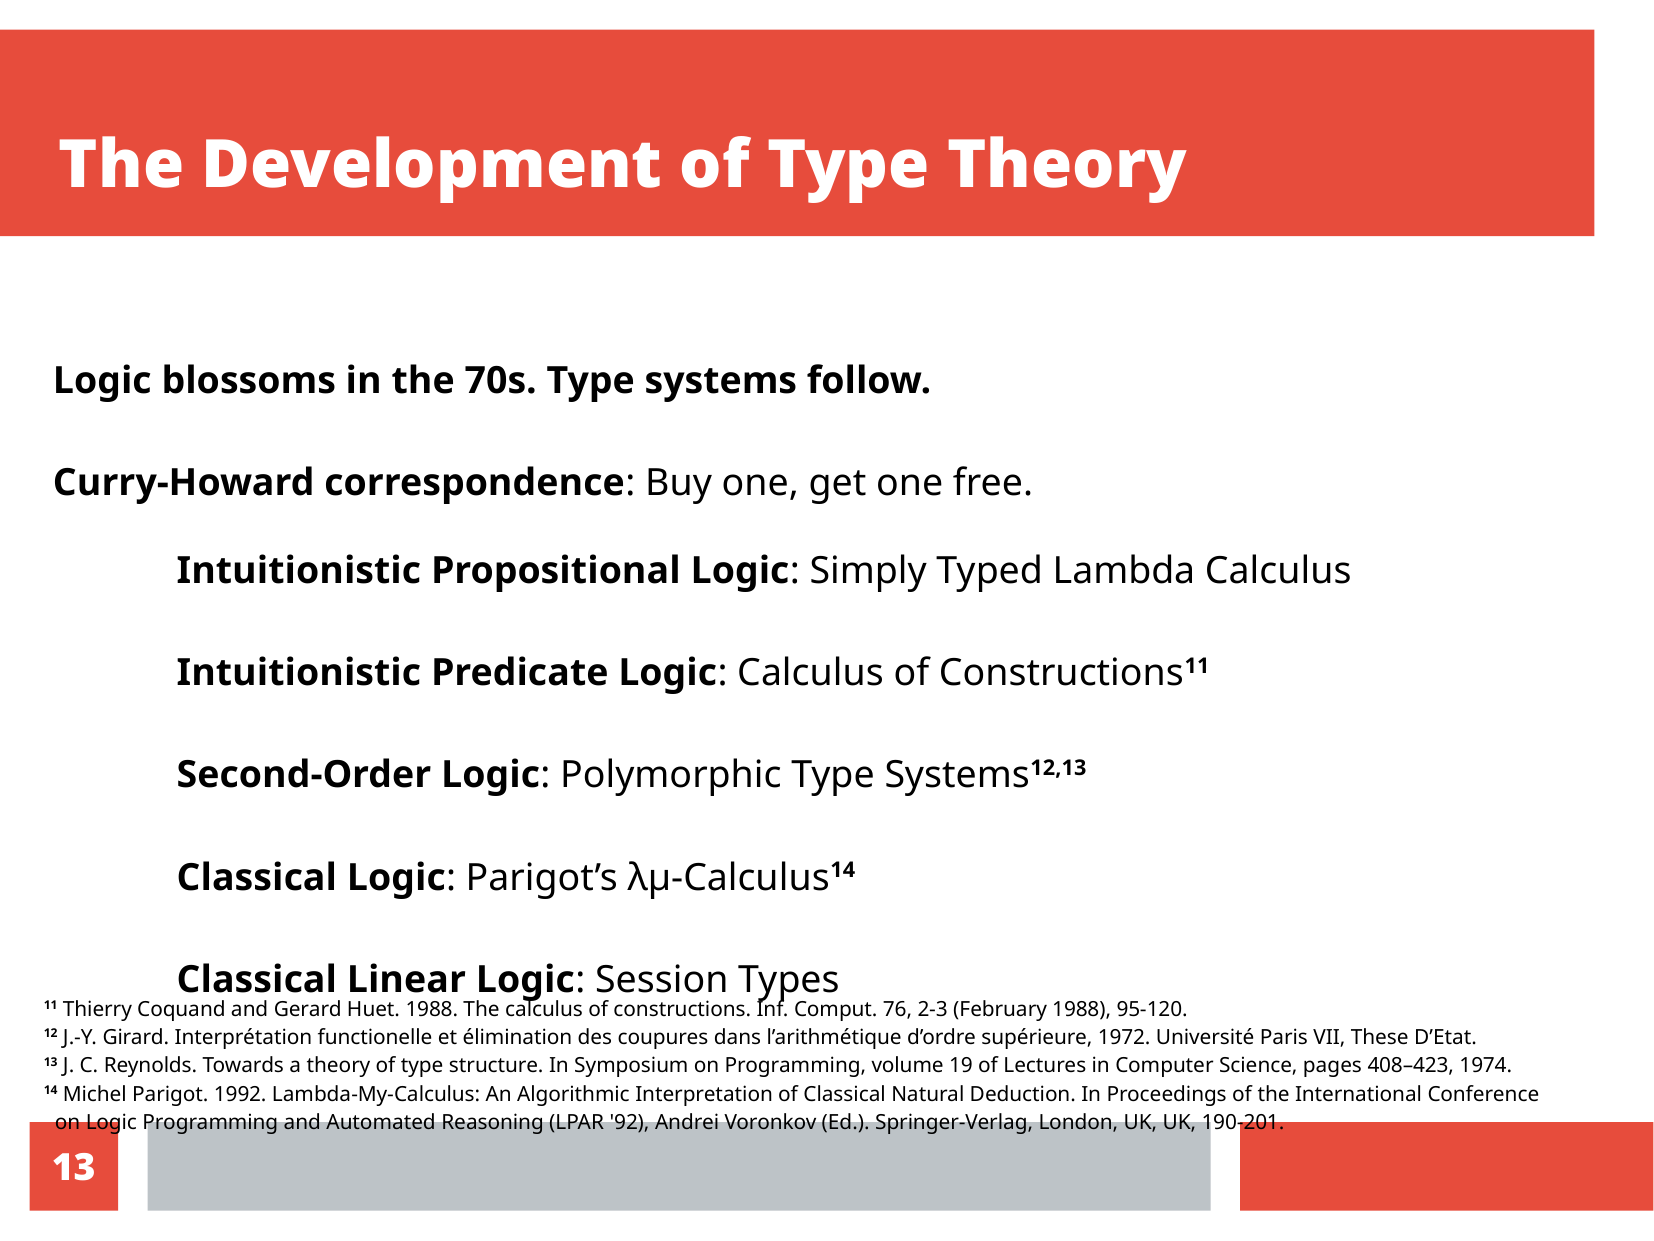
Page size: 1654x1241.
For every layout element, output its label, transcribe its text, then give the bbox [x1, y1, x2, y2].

text_box Intuitionistic Propositional Logic: Simply Typed Lambda Calculus Intuitionistic Predicate Logic: Calculus of Constructions11 Second-Order Logic: Polymorphic Type Systems12,13 Classical Logic: Parigot’s λµ-Calculus14 Classical Linear Logic: Session Types [161, 536, 1486, 986]
text_box Logic blossoms in the 70s. Type systems follow. Curry-Howard correspondence: Buy one, get one free. [38, 294, 1157, 615]
text_box 11 Thierry Coquand and Gerard Huet. 1988. The calculus of constructions. Inf. Comput. 76, 2-3 (February 1988), 95-120. 12 J.-Y. Girard. Interprétation functionelle et élimination des coupures dans l’arithmétique d’ordre supérieure, 1972. Université Paris VII, These D’Etat. 13 J. C. Reynolds. Towards a theory of type structure. In Symposium on Programming, volume 19 of Lectures in Computer Science, pages 408–423, 1974. 14 Michel Parigot. 1992. Lambda-My-Calculus: An Algorithmic Interpretation of Classical Natural Deduction. In Proceedings of the International Conference on Logic Programming and Automated Reasoning (LPAR '92), Andrei Voronkov (Ed.). Springer-Verlag, London, UK, UK, 190-201. [29, 986, 1654, 1123]
title The Development of Type Theory [59, 59, 1595, 207]
